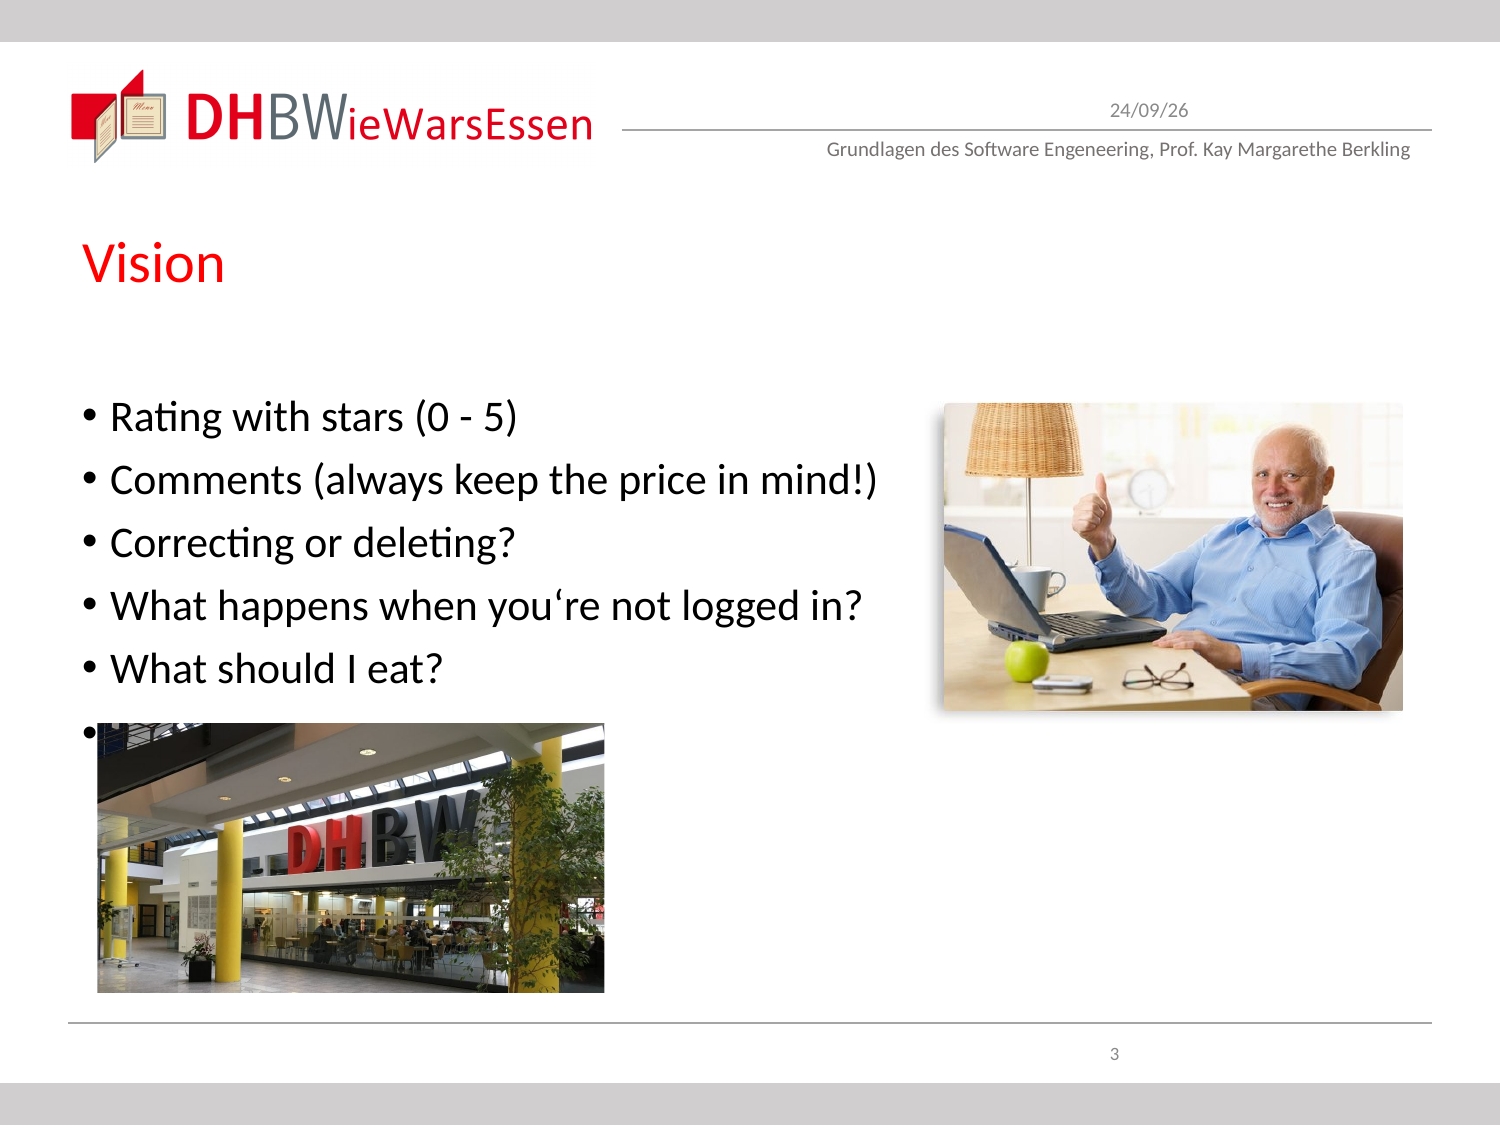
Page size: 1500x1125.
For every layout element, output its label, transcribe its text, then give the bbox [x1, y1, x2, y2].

picture [97, 723, 605, 993]
list Rating with stars (0 - 5) Comments (always keep the price in mind!) Correcting or deleting? What happens when you‘re not logged in? What should I eat? [67, 386, 1433, 1002]
list Vision [67, 224, 1433, 344]
picture [924, 401, 1403, 724]
